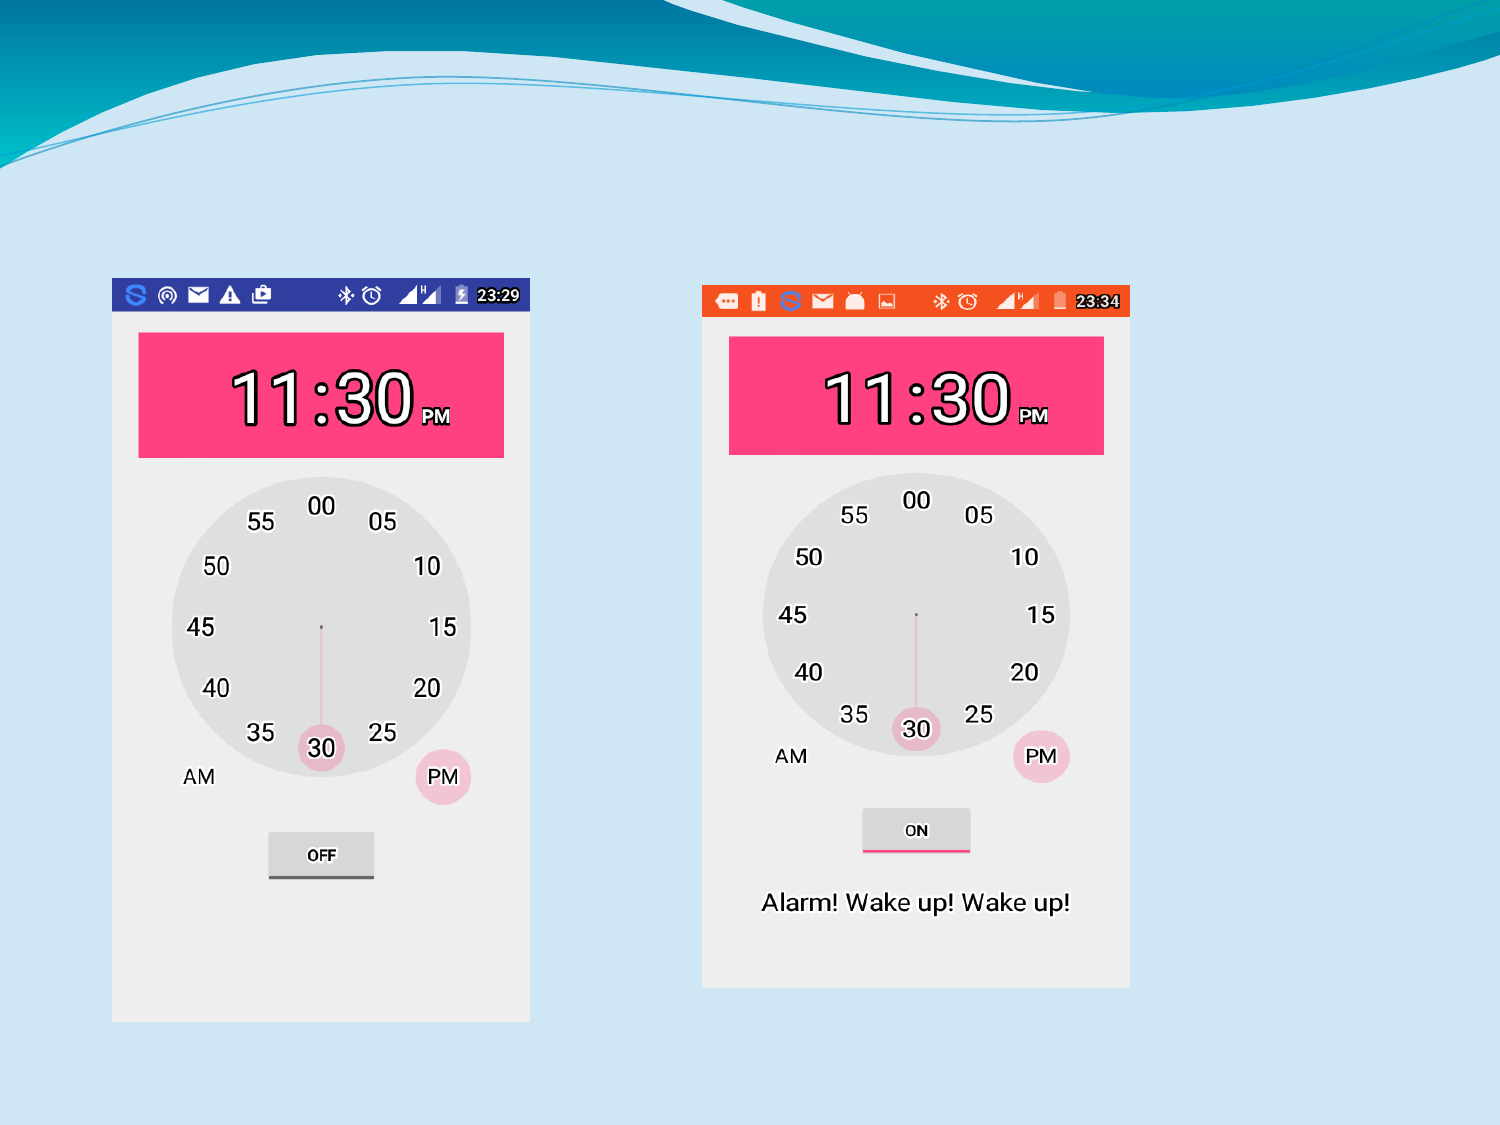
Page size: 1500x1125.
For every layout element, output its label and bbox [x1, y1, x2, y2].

picture [702, 285, 1130, 988]
picture [112, 278, 530, 1022]
